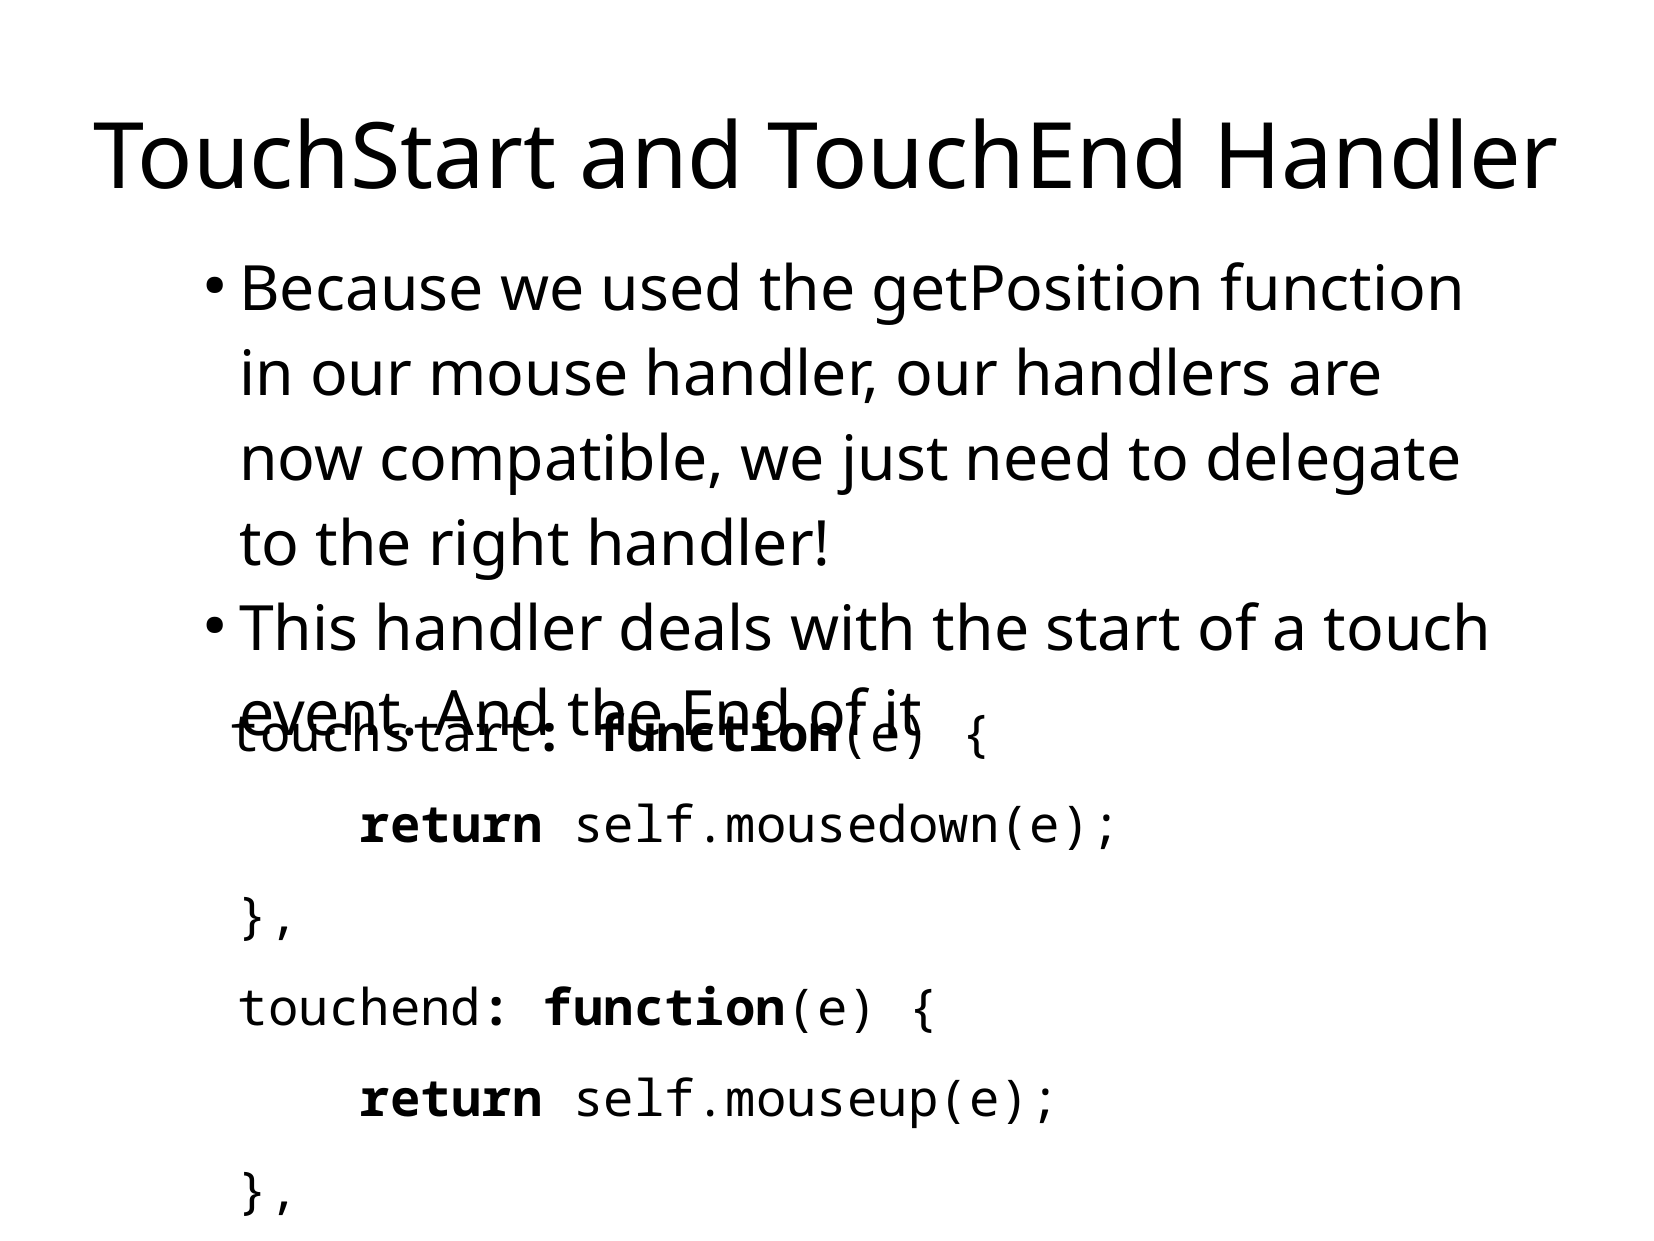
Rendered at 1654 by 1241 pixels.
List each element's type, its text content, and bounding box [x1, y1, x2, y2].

list touchstart: function(e) { return self.mousedown(e); }, touchend: function(e) { return self.mouseup(e); }, [115, 696, 1571, 1229]
text_box Because we used the getPosition function in our mouse handler, our handlers are now compatible, we just need to delegate to the right handler! This handler deals with the start of a touch event. And the End of it [188, 236, 1512, 672]
title TouchStart and TouchEnd Handler [82, 49, 1571, 257]
